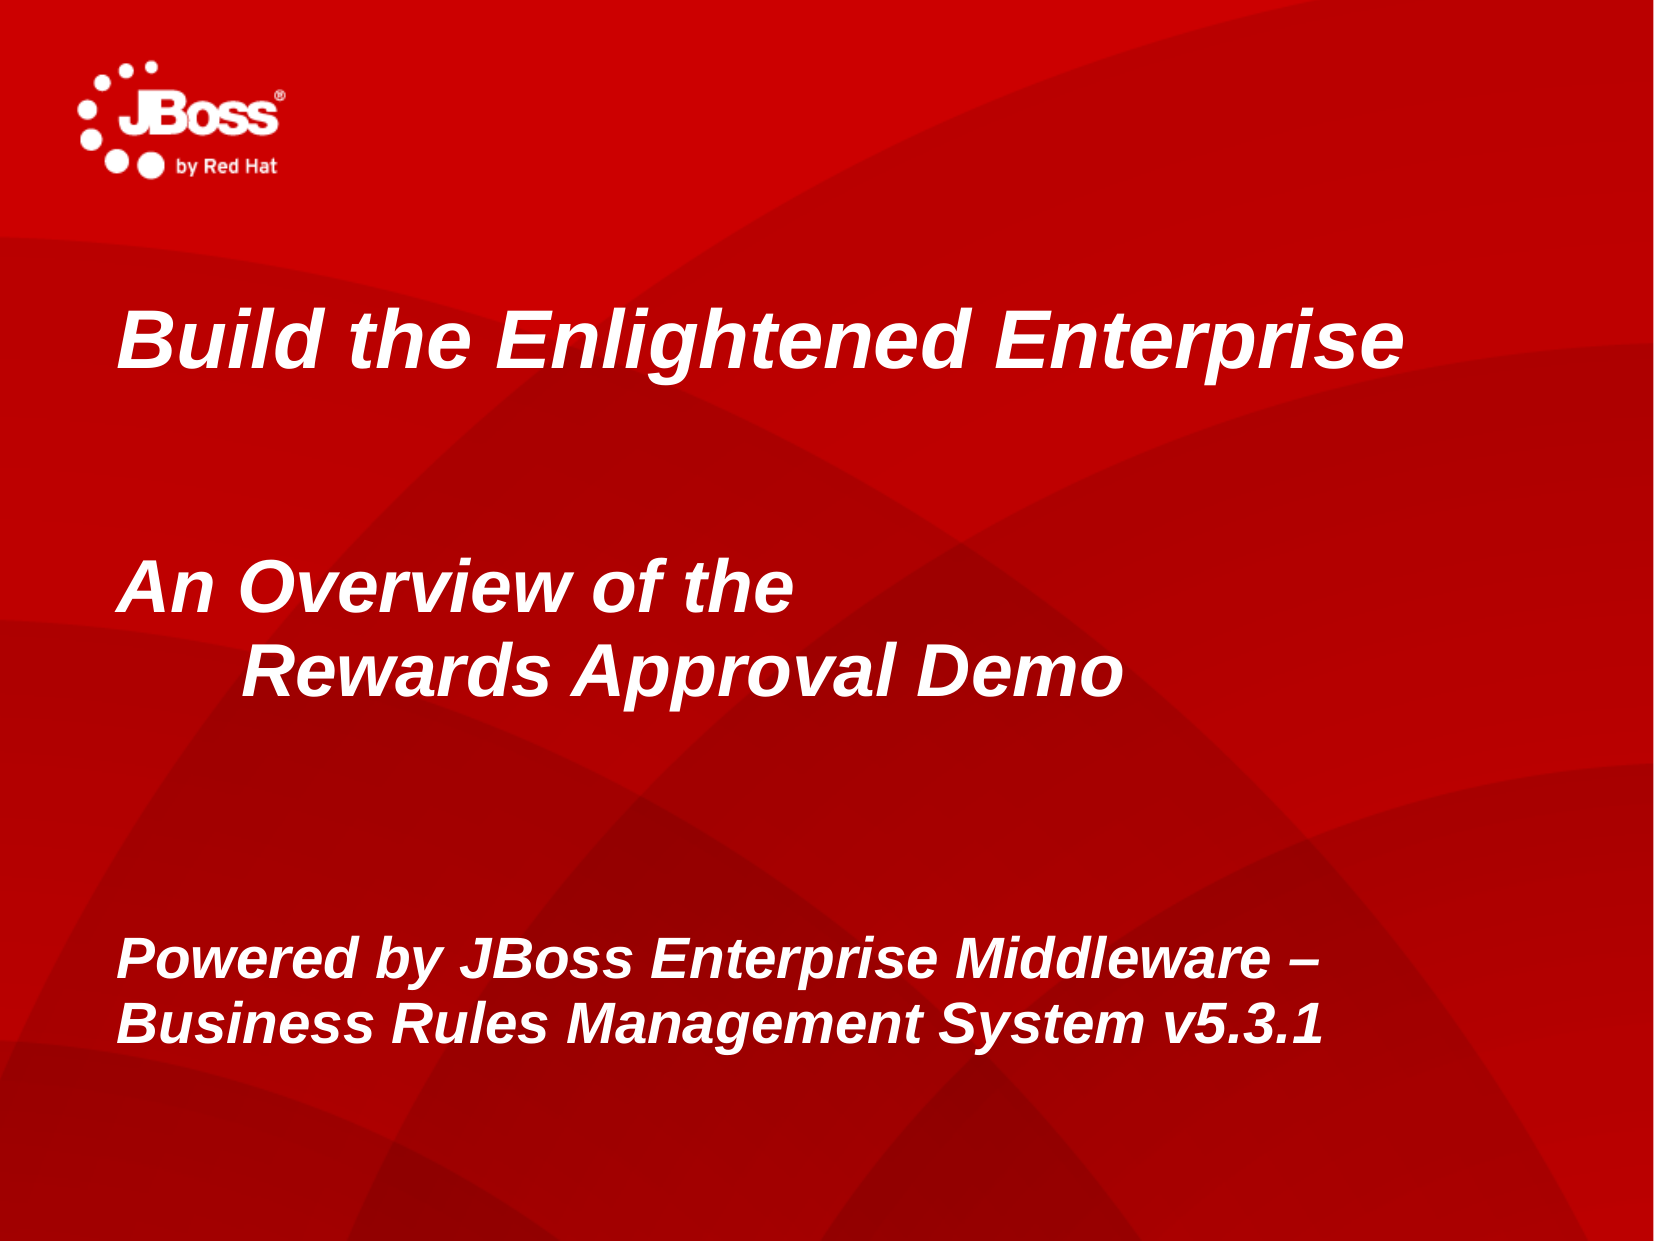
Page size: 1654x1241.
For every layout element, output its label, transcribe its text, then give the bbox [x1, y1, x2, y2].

text_box Build the Enlightened Enterprise An Overview of the Rewards Approval Demo Powered by JBoss Enterprise Middleware – Business Rules Management System v5.3.1 [101, 285, 1552, 1085]
picture [0, 0, 1654, 1241]
